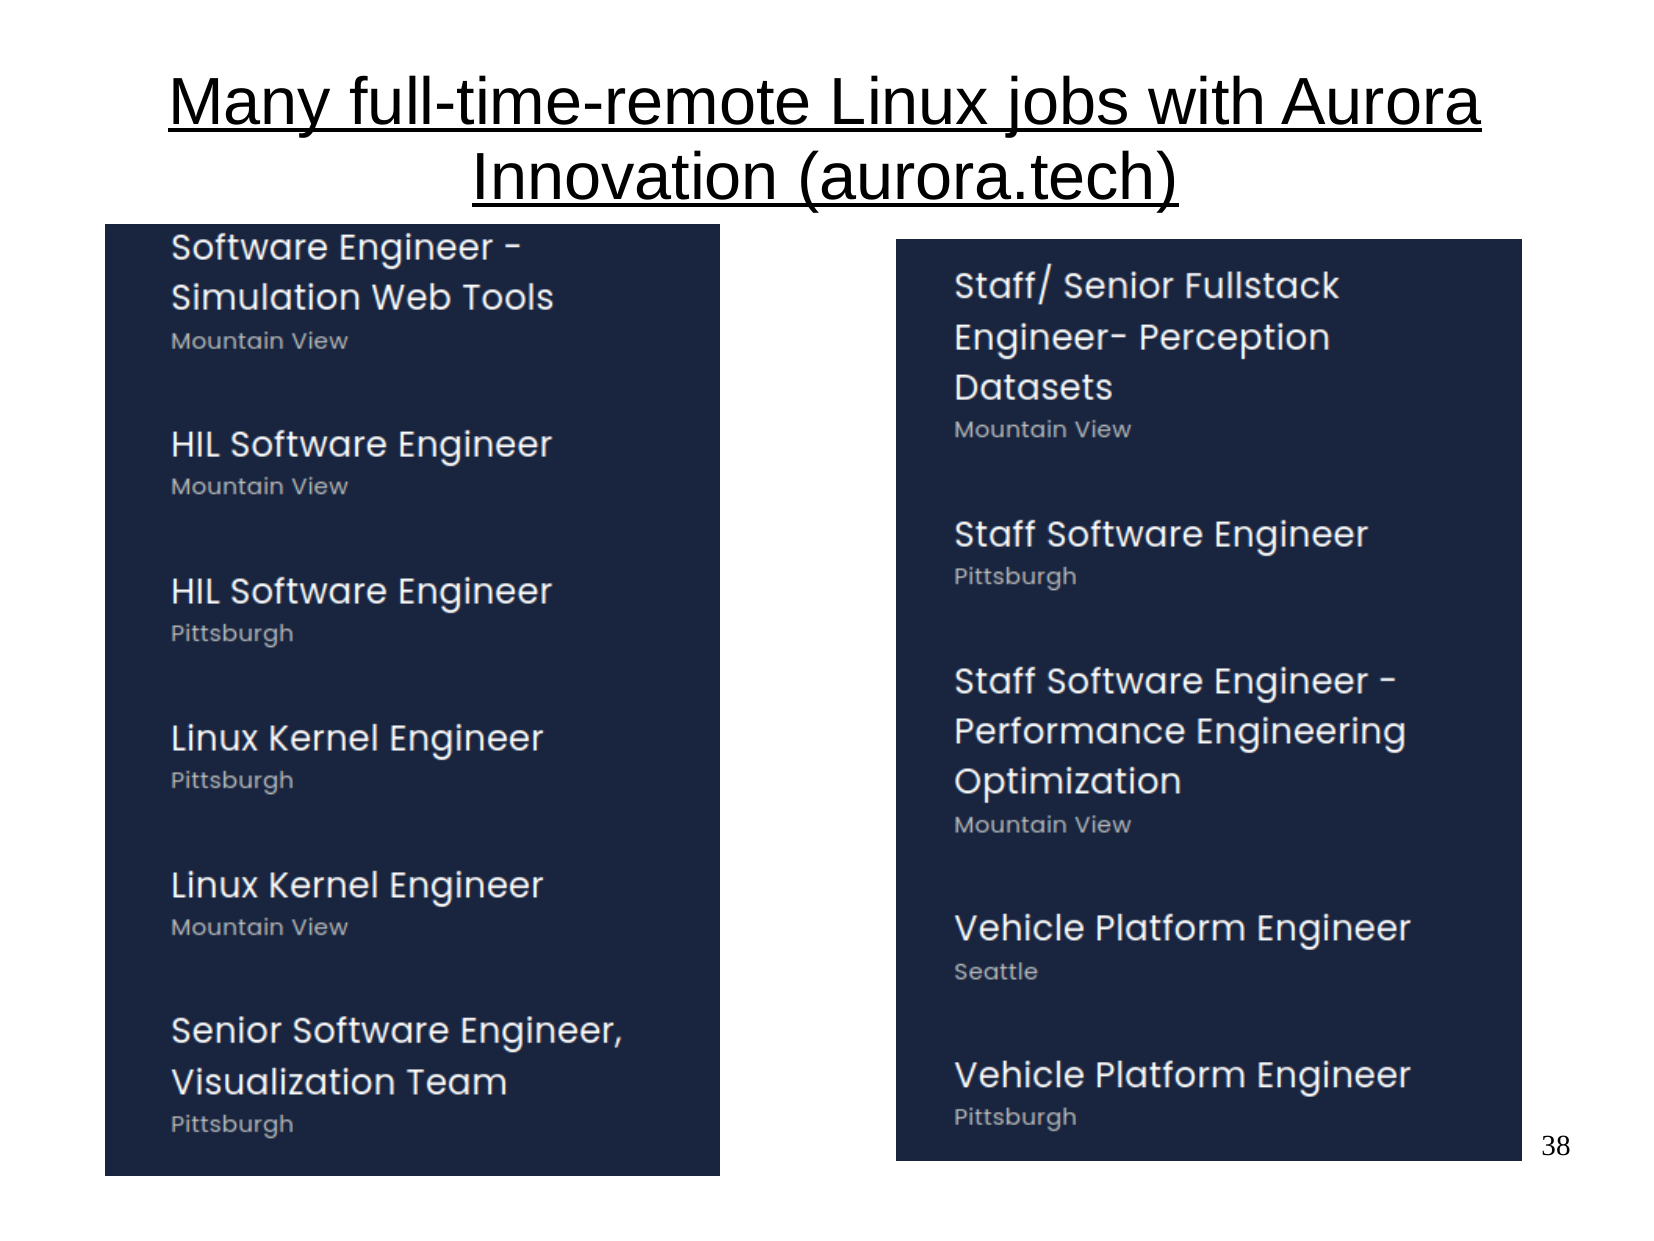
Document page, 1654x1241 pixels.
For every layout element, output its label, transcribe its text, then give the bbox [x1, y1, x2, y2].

picture [896, 239, 1522, 1161]
picture [105, 224, 720, 1176]
title Many full-time-remote Linux jobs with Aurora Innovation (aurora.tech) [81, 35, 1570, 243]
